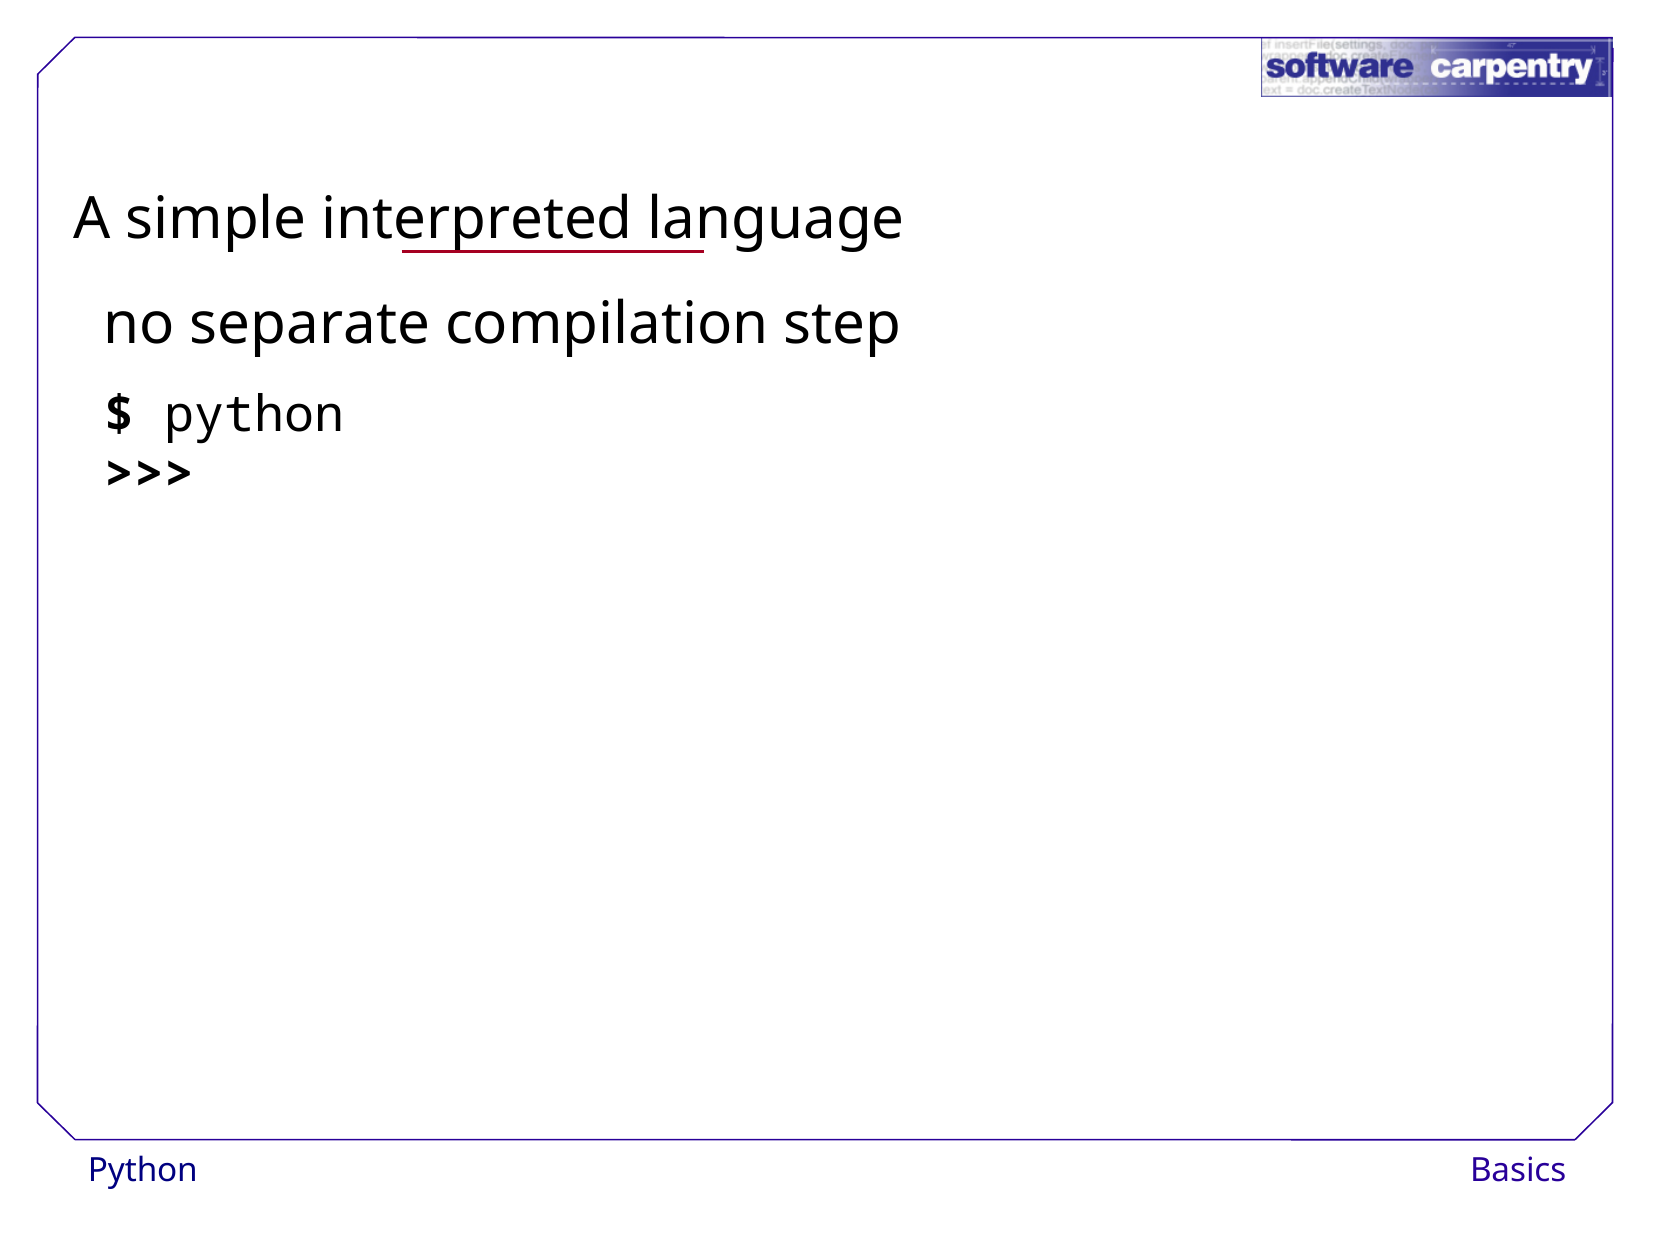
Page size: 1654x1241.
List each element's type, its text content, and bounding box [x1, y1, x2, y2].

text_box $ python >>> [89, 374, 1512, 762]
text_box A simple interpreted language no separate compilation step [58, 137, 1070, 364]
picture [1261, 39, 1613, 97]
